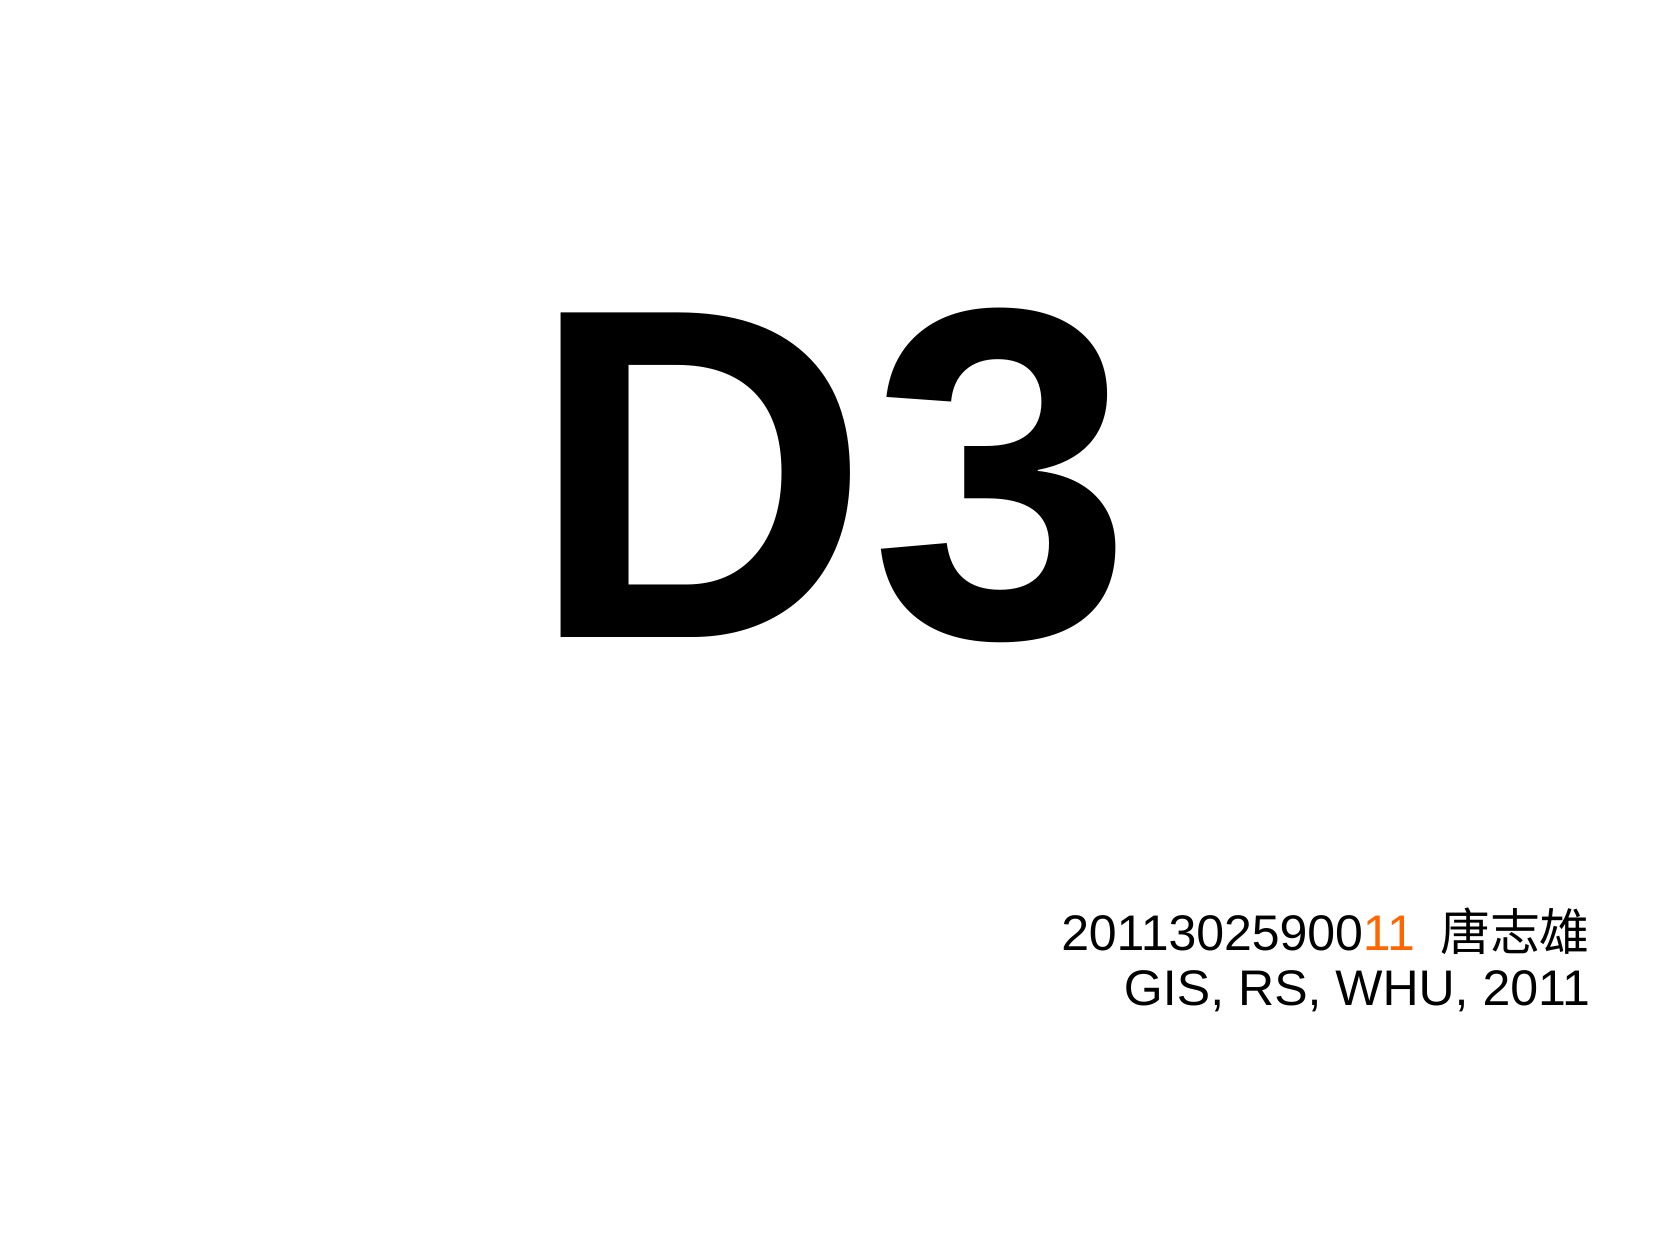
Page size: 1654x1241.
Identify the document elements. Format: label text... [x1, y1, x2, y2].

subtitle 2011302590011 唐志雄 GIS, RS, WHU, 2011 [765, 825, 1591, 1096]
title D3 [86, 210, 1576, 738]
